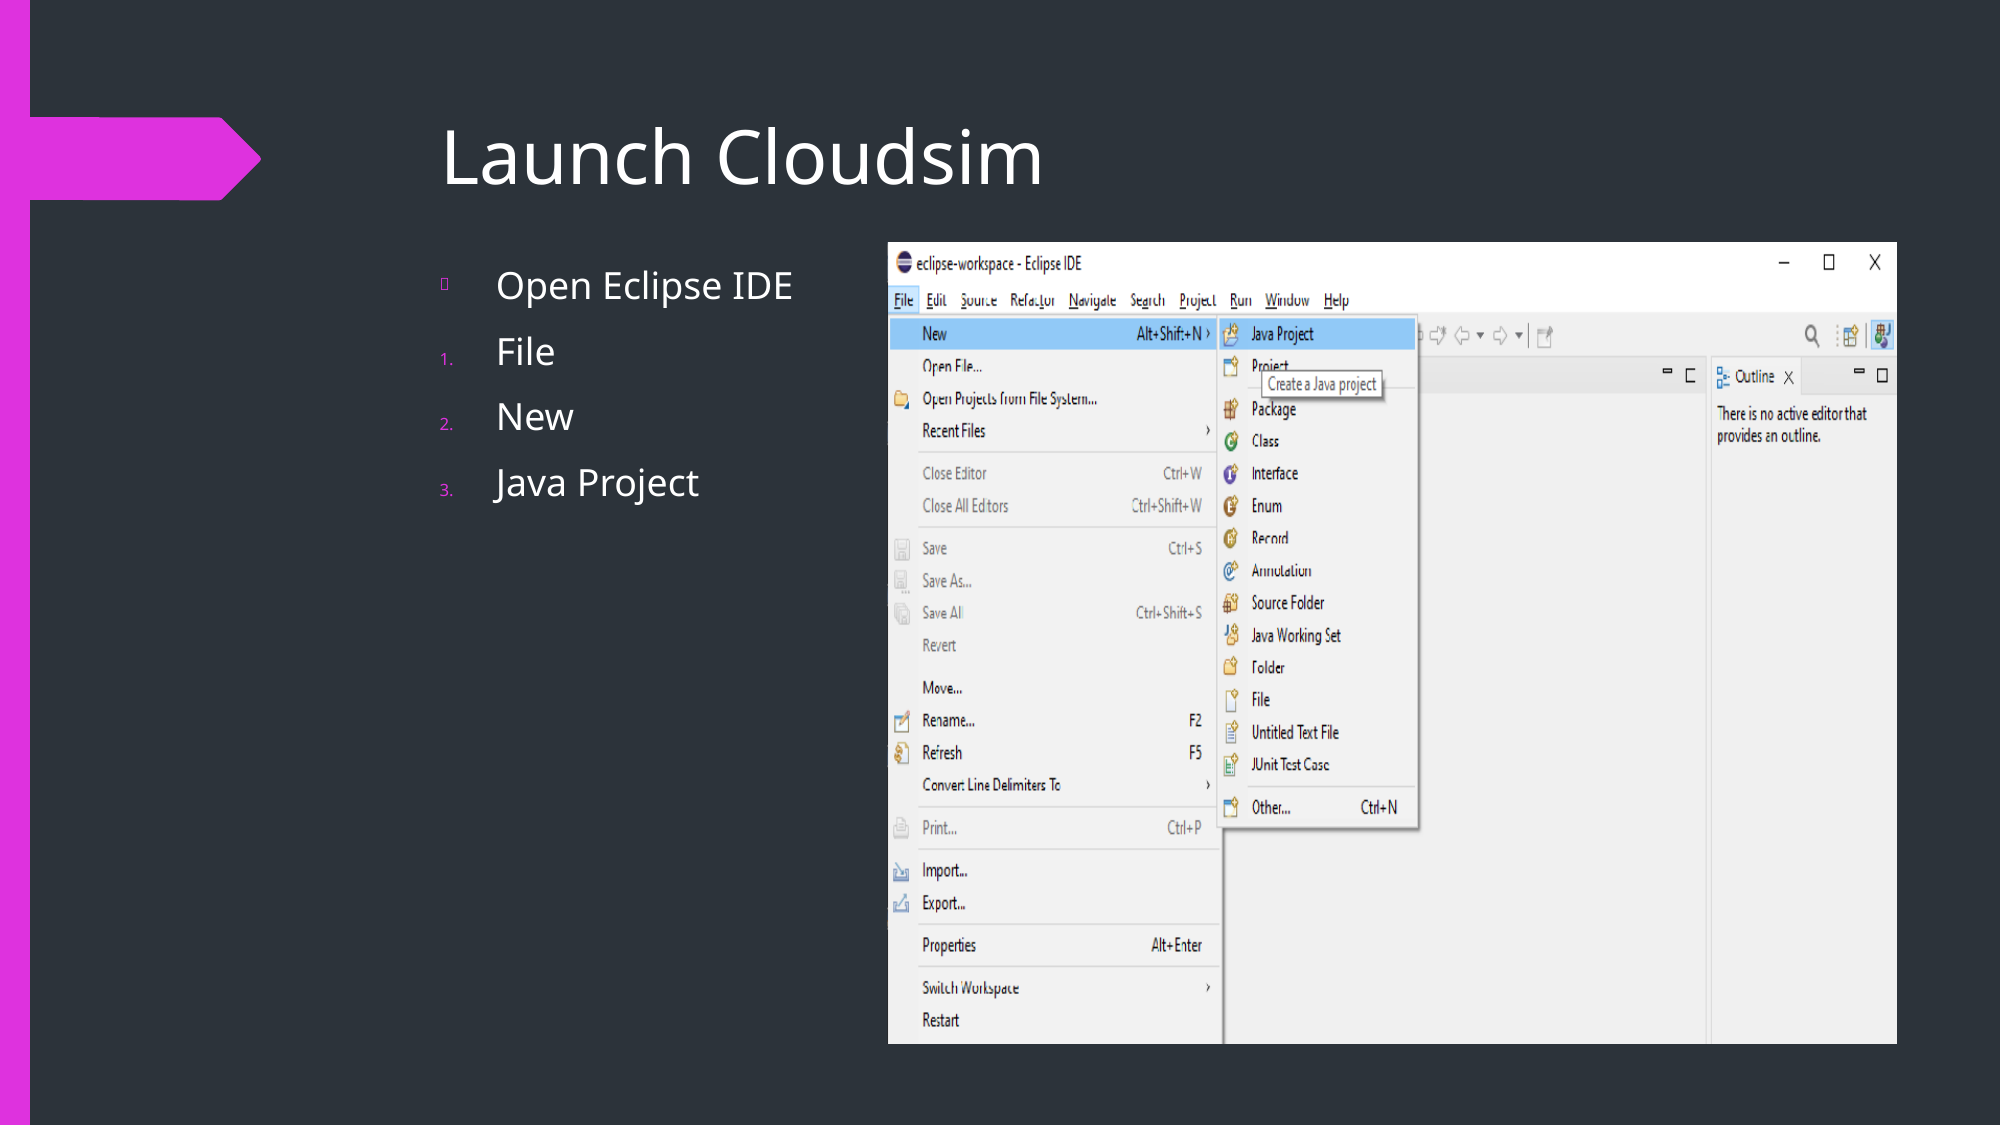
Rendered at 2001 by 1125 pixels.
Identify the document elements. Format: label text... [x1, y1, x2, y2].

list Open Eclipse IDE File New Java Project [424, 254, 887, 970]
title Launch Cloudsim [425, 102, 1888, 254]
picture [887, 242, 1897, 1044]
